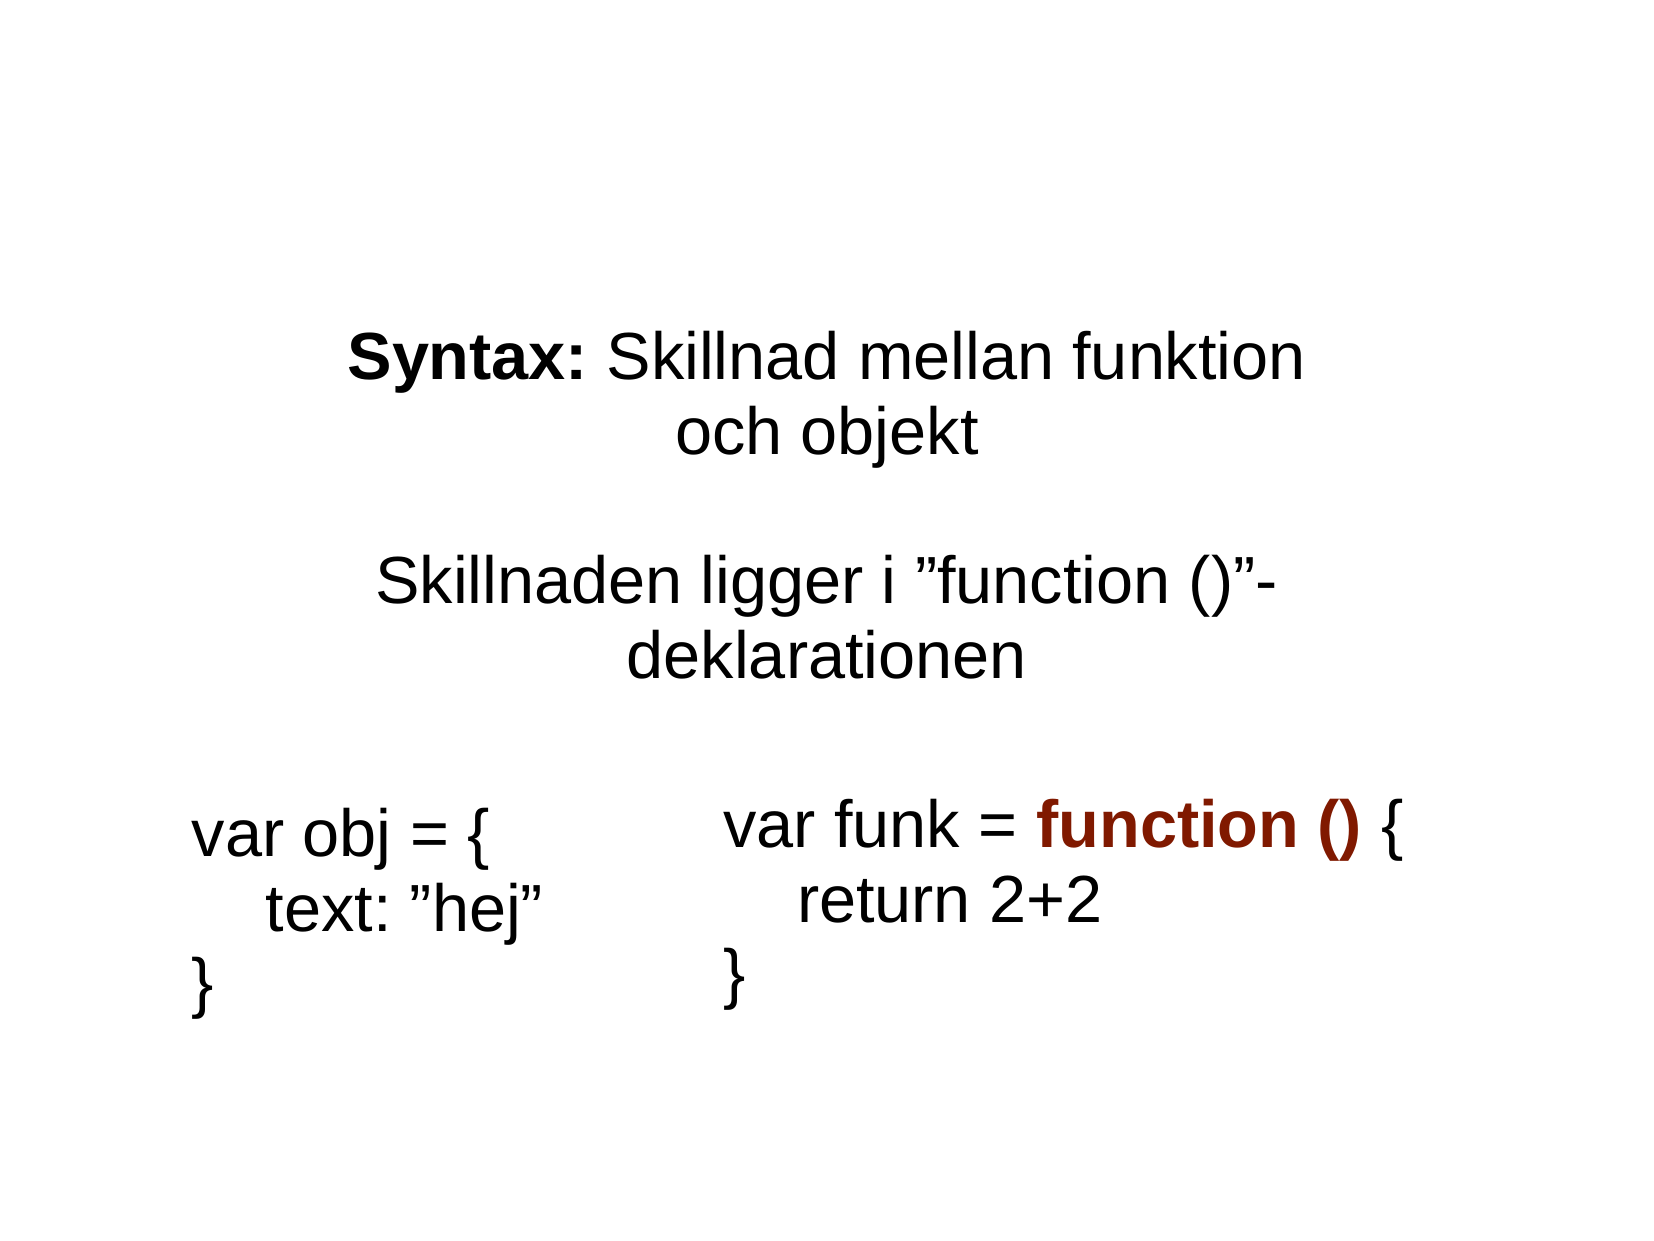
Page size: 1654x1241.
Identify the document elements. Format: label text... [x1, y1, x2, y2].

text_box var obj = { text: ”hej” } [177, 788, 626, 1028]
subtitle Syntax: Skillnad mellan funktion och objekt Skillnaden ligger i ”function ()”-deklarationen [330, 318, 1323, 1067]
text_box var funk = function () { return 2+2 } [708, 779, 1465, 1094]
